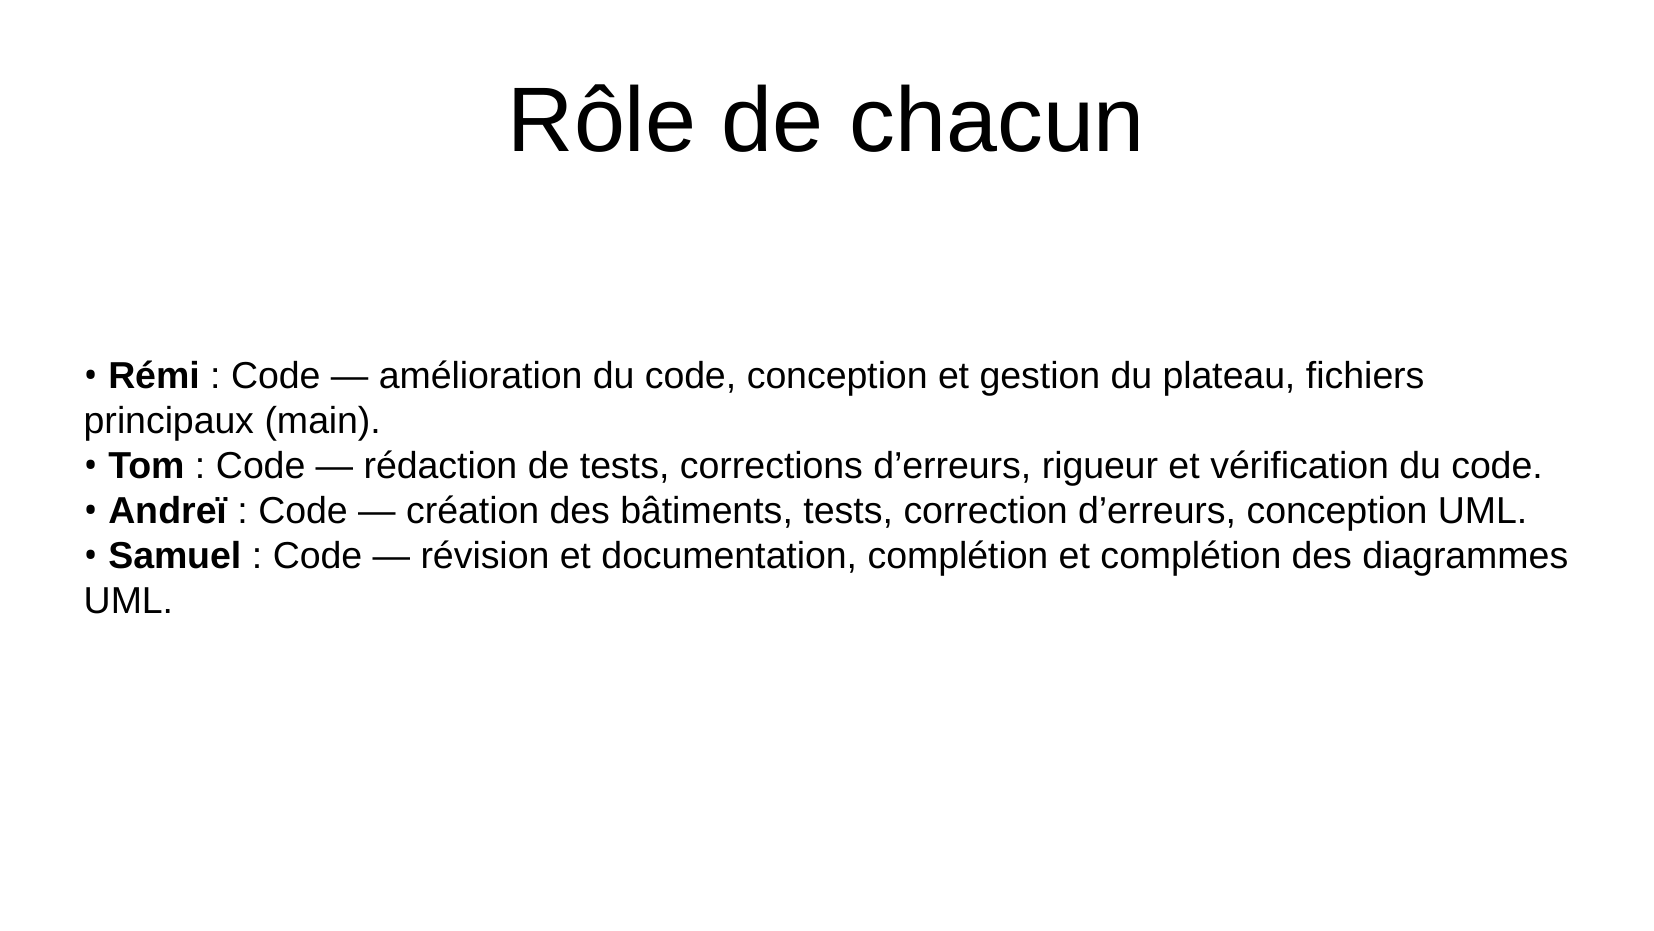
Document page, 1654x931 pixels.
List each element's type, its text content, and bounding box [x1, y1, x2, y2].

title Rôle de chacun [82, 37, 1571, 193]
list Rémi : Code — amélioration du code, conception et gestion du plateau, fichiers principaux (main). Tom : Code — rédaction de tests, corrections d’erreurs, rigueur et vérification du code. Andreï : Code — création des bâtiments, tests, correction d’erreurs, conception UML. Samuel : Code — révision et documentation, complétion et complétion des diagrammes UML. [68, 342, 1585, 630]
